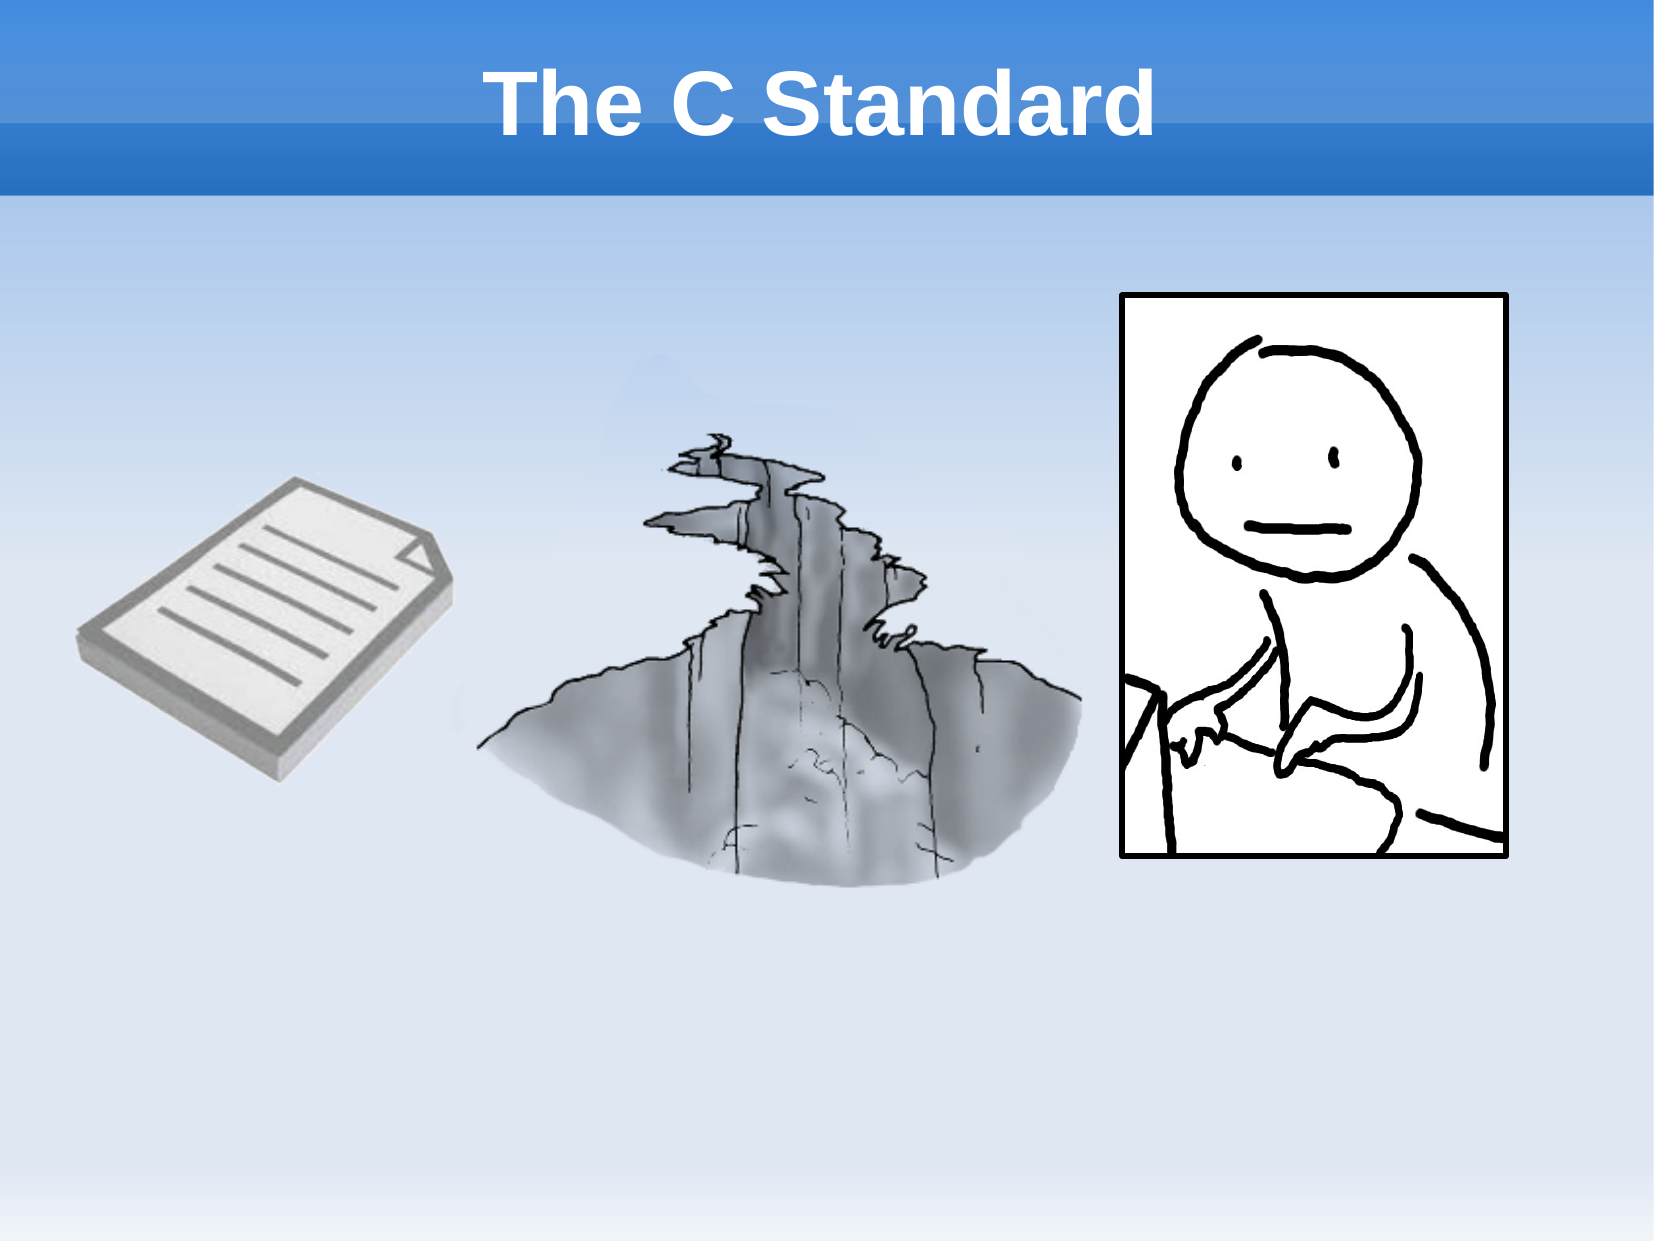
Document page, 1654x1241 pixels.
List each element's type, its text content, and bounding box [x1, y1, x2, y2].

title The C Standard [76, 0, 1565, 208]
picture [0, 0, 1654, 1241]
text_box [1122, 295, 1506, 857]
